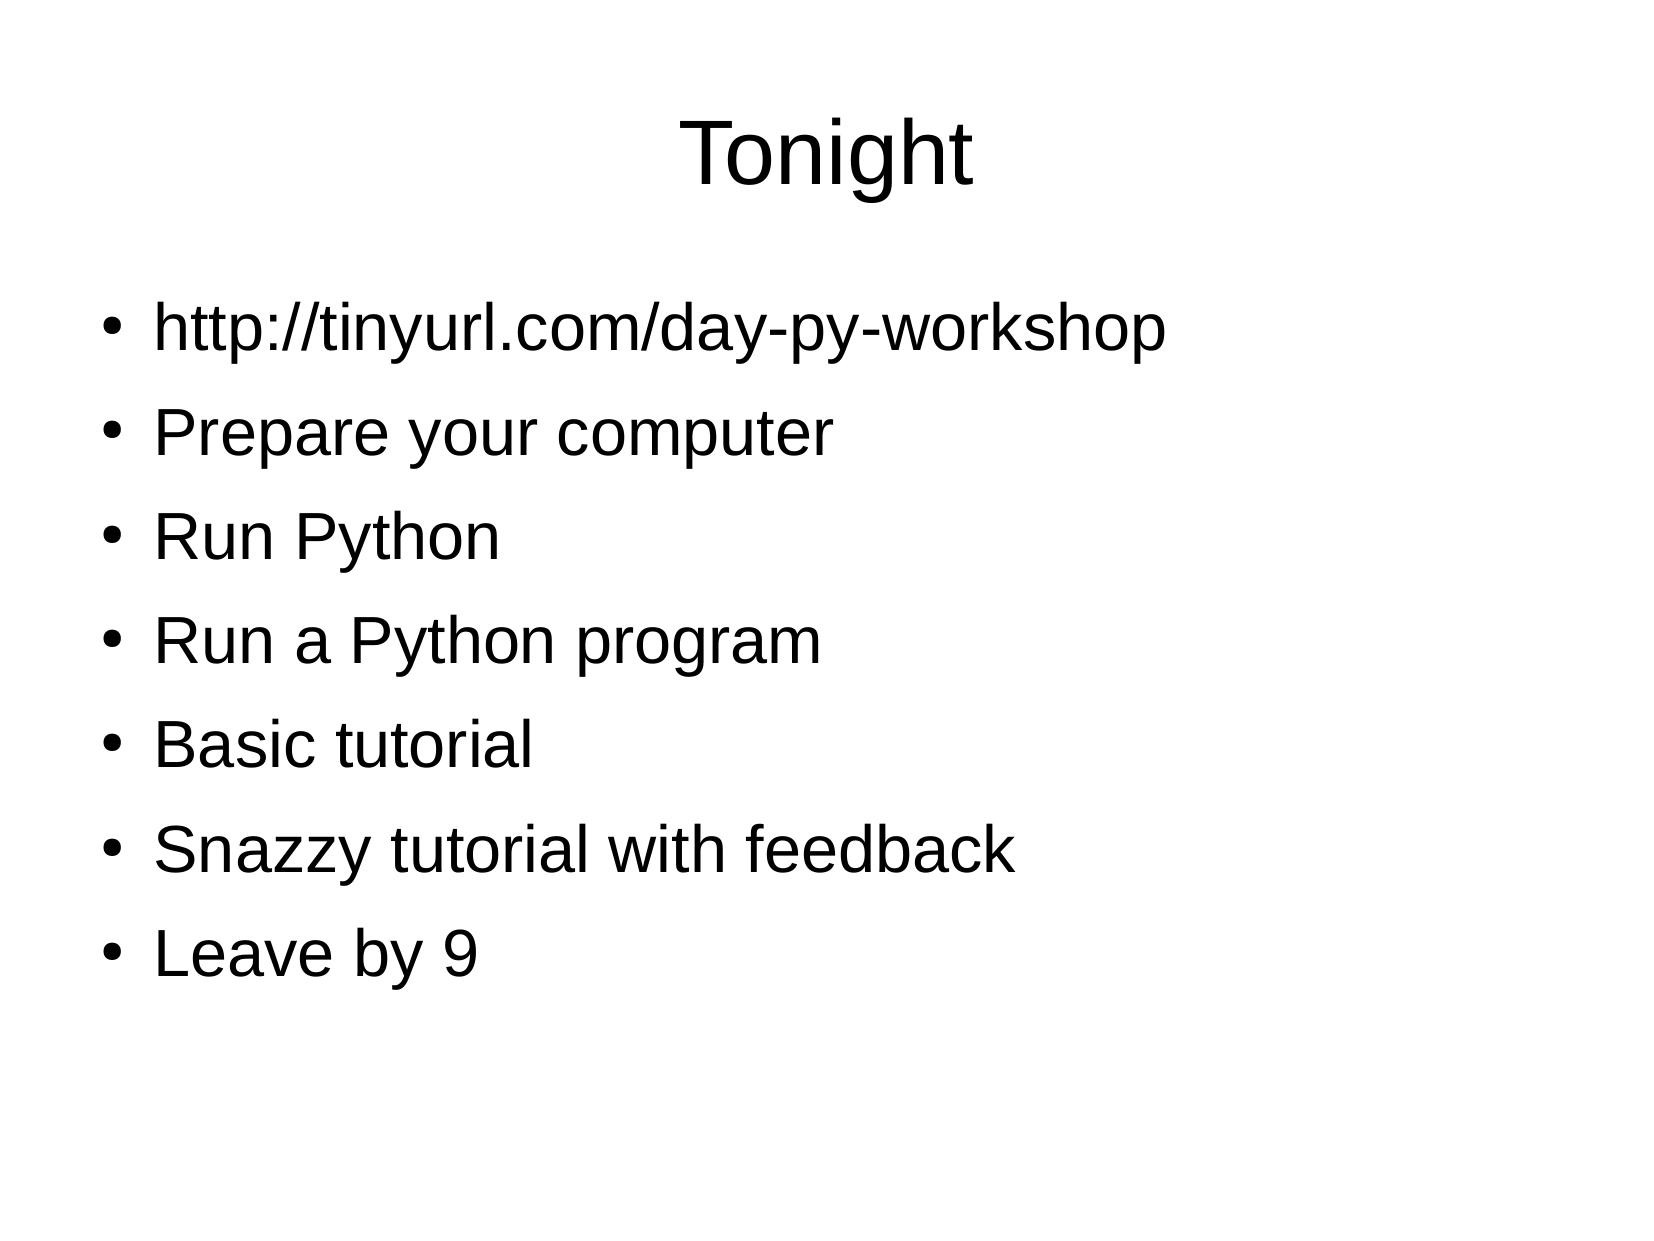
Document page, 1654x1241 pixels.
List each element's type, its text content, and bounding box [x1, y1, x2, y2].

title Tonight [82, 49, 1571, 257]
list http://tinyurl.com/day-py-workshop Prepare your computer Run Python Run a Python program Basic tutorial Snazzy tutorial with feedback Leave by 9 [82, 290, 1538, 1010]
